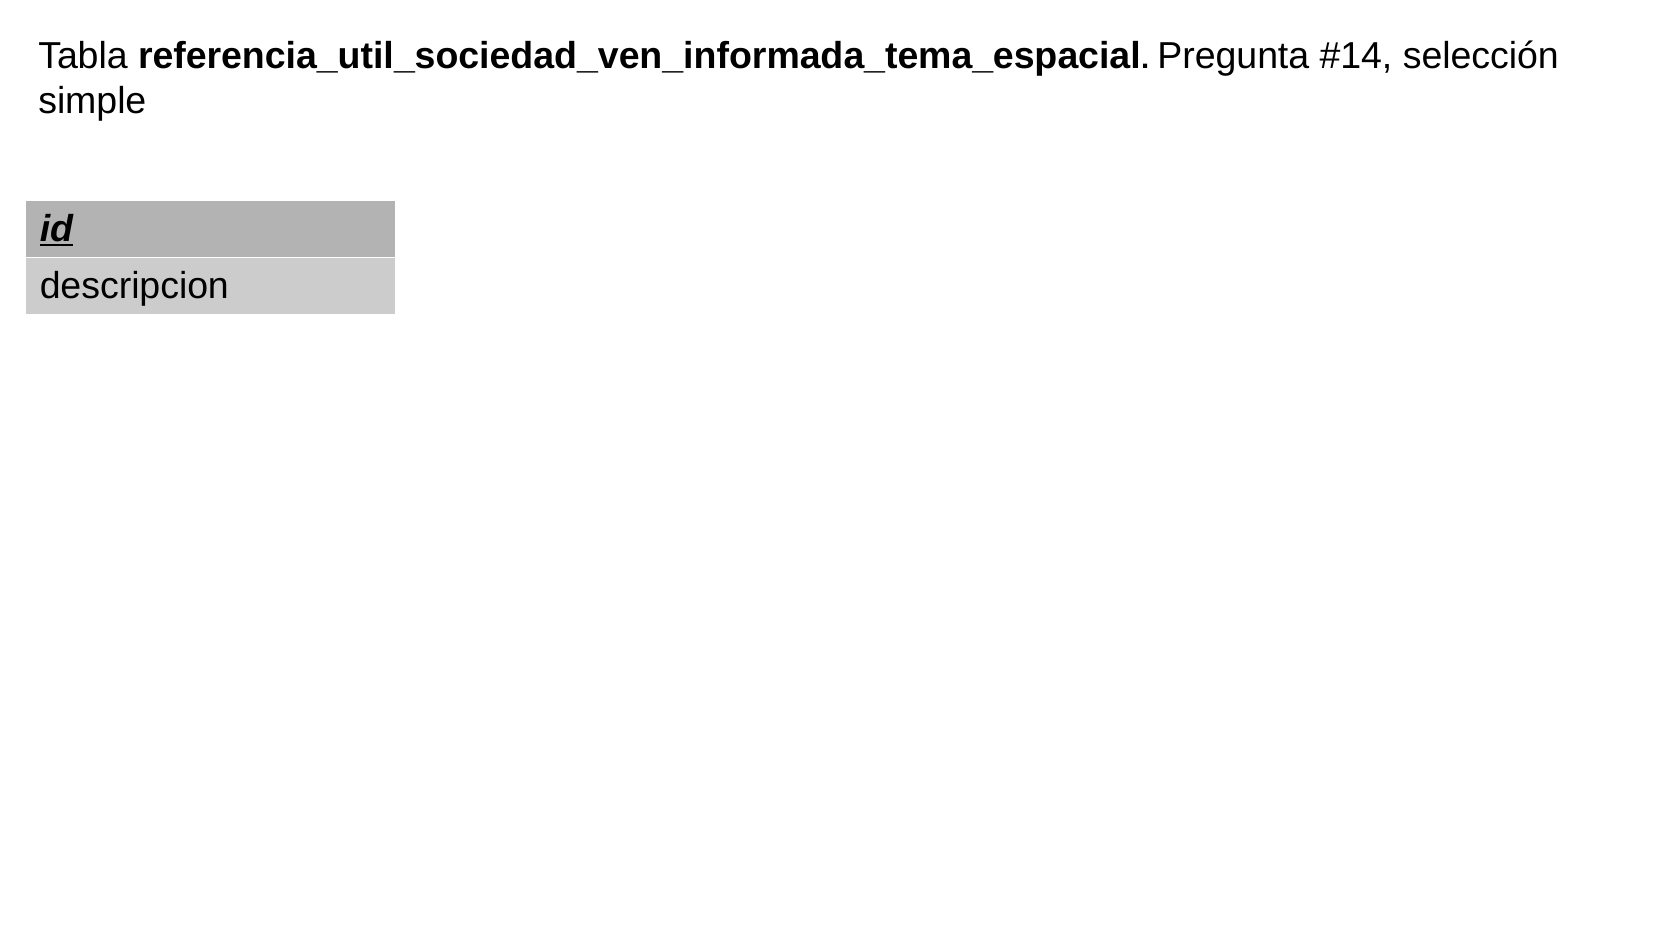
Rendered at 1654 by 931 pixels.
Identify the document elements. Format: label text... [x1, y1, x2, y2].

table_cell descripcion [26, 258, 395, 314]
text_box Tabla referencia_util_sociedad_ven_informada_tema_espacial. Pregunta #14, selección simple [23, 23, 1618, 165]
table_header id [26, 201, 395, 257]
